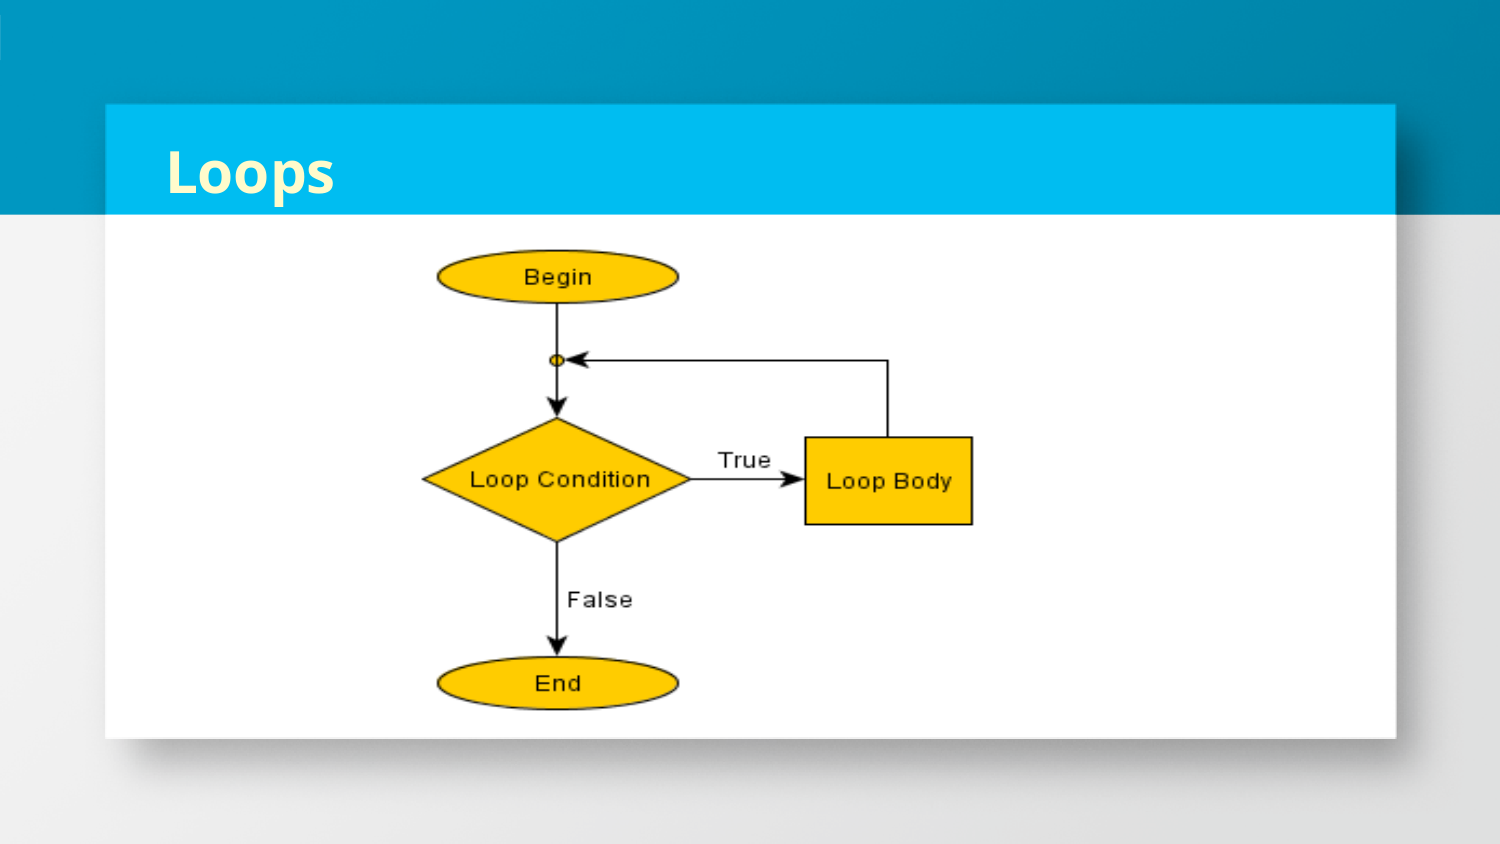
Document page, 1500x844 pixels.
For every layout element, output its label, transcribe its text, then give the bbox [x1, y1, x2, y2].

title Loops [165, 132, 1393, 316]
picture [0, 215, 1500, 844]
